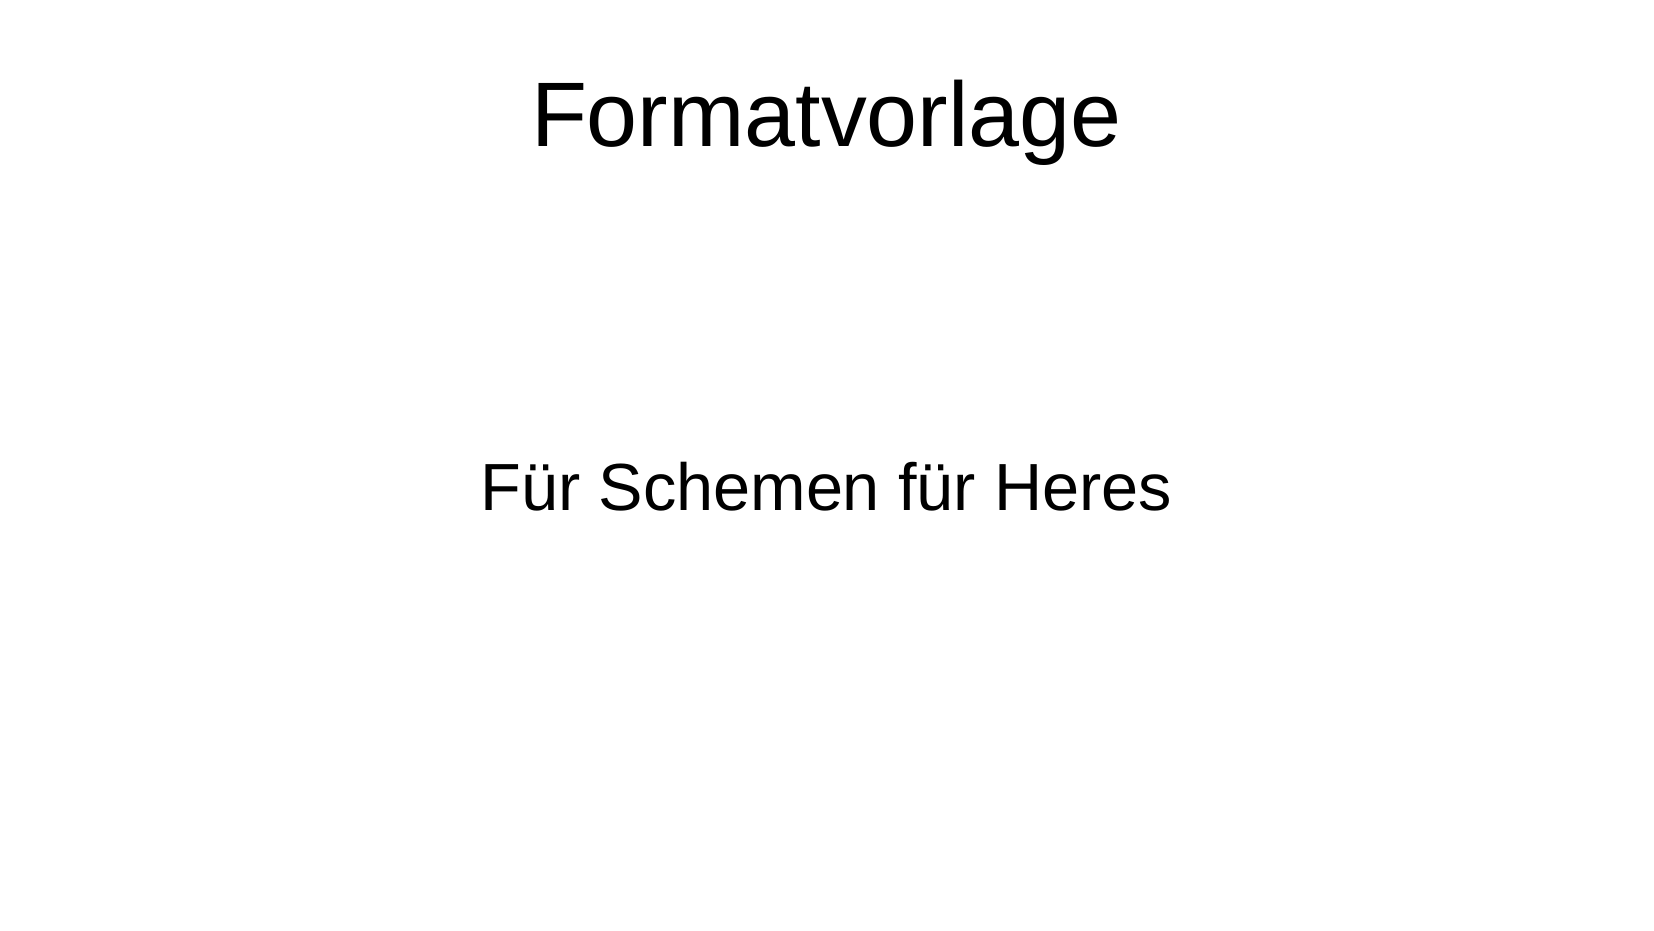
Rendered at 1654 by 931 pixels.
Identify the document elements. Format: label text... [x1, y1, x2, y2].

title Formatvorlage [82, 37, 1571, 193]
subtitle Für Schemen für Heres [82, 217, 1571, 758]
